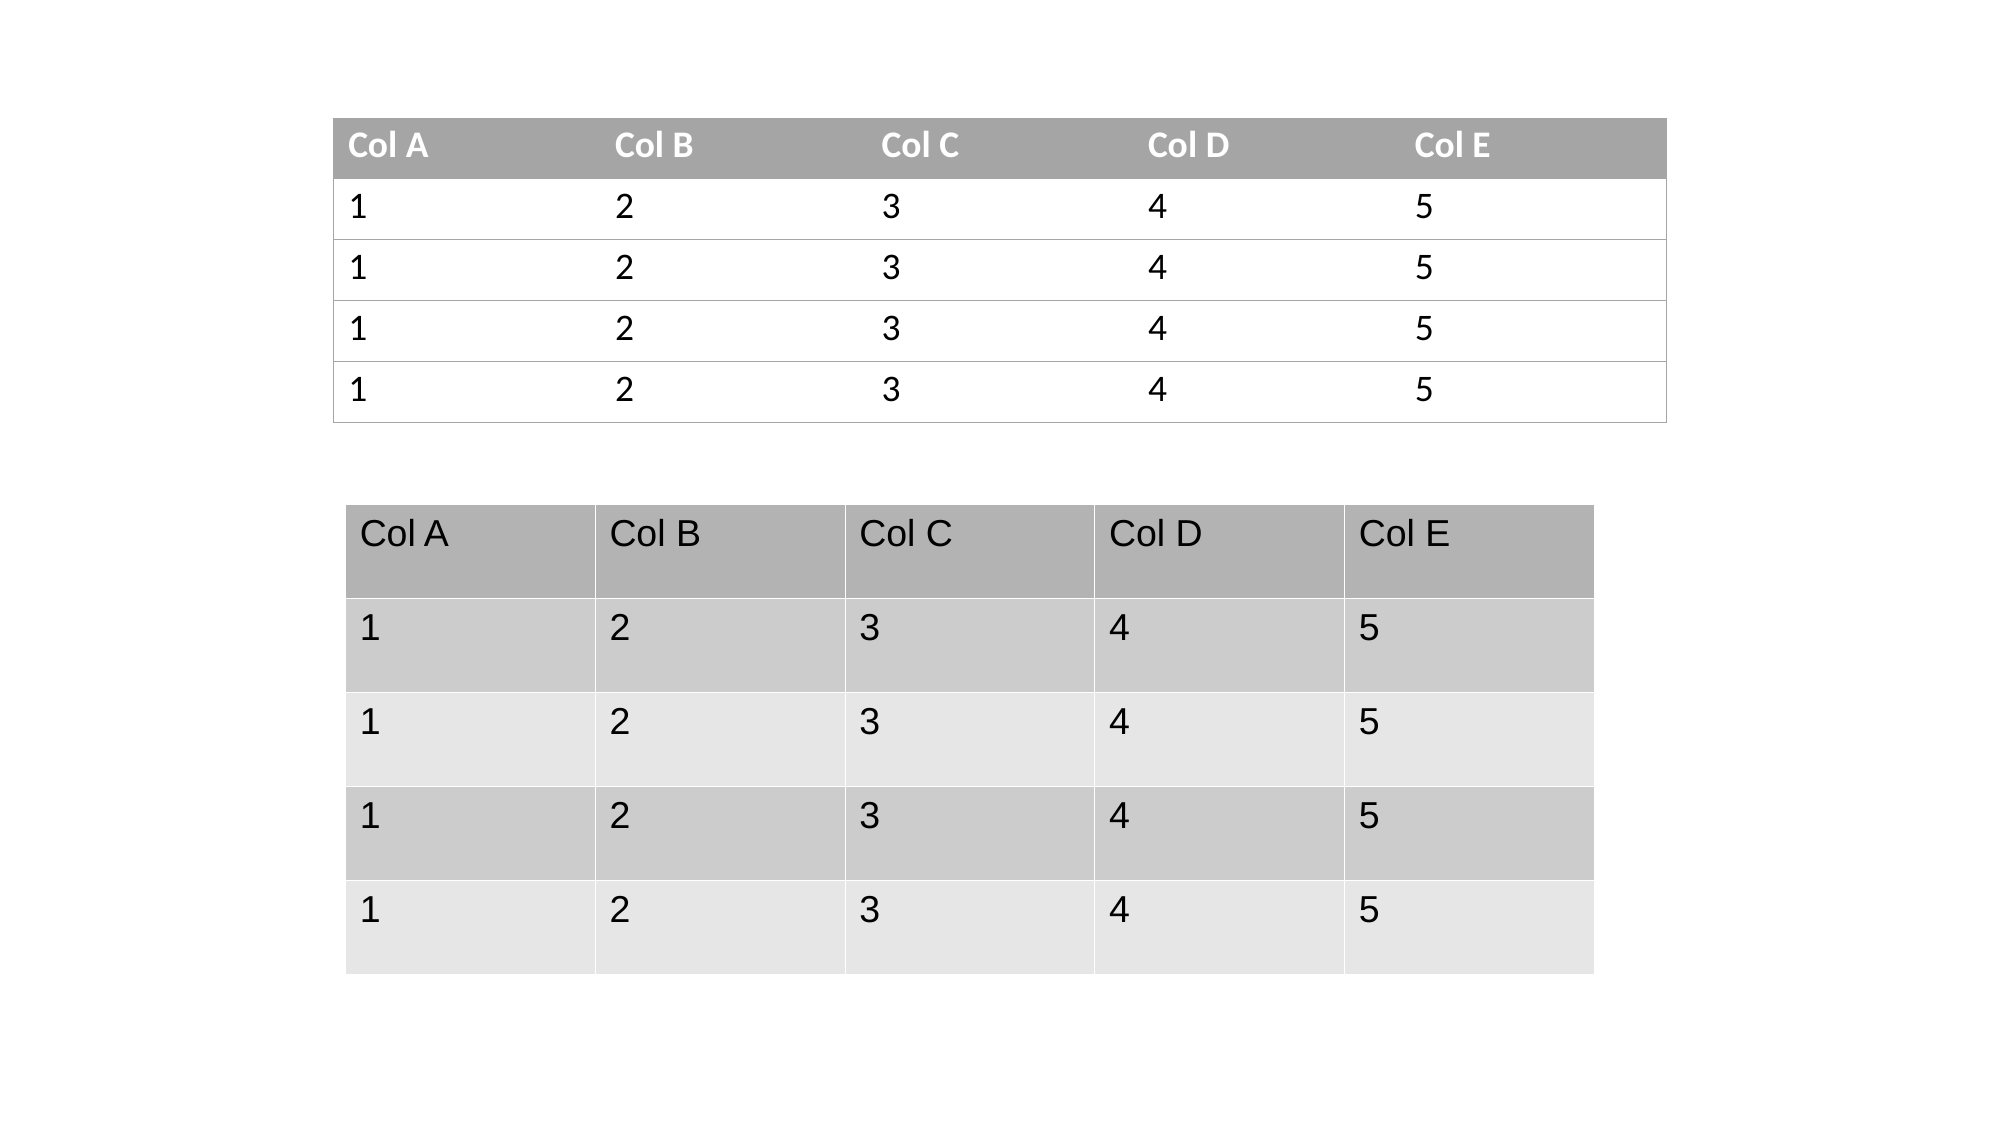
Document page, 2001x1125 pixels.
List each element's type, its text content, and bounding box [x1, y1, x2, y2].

table_cell 5 [1400, 362, 1666, 422]
table_cell 4 [1133, 179, 1400, 239]
table_cell 3 [867, 362, 1133, 422]
table_cell 4 [1095, 599, 1344, 692]
table_cell 2 [600, 179, 867, 239]
table_cell 4 [1095, 787, 1344, 880]
table_cell 4 [1133, 362, 1400, 422]
table_cell 1 [334, 240, 600, 300]
table_header Col E [1345, 505, 1594, 598]
table_cell 5 [1400, 301, 1666, 361]
table_cell 2 [596, 599, 845, 692]
table_cell 5 [1400, 179, 1666, 239]
table_cell 1 [334, 362, 600, 422]
table_cell 3 [846, 787, 1094, 880]
table_cell 4 [1133, 301, 1400, 361]
table_cell 2 [600, 301, 867, 361]
table_header Col A [334, 119, 600, 178]
table_cell 4 [1095, 881, 1344, 974]
table_cell 4 [1133, 240, 1400, 300]
table_header Col D [1095, 505, 1344, 598]
table_cell 4 [1095, 693, 1344, 786]
table_cell 2 [600, 362, 867, 422]
table_cell 1 [334, 179, 600, 239]
table_cell 3 [846, 599, 1094, 692]
table_cell 5 [1345, 881, 1594, 974]
table_cell 5 [1400, 240, 1666, 300]
table_header Col B [600, 119, 867, 178]
table_cell 2 [596, 787, 845, 880]
table_header Col D [1133, 119, 1400, 178]
table_header Col E [1400, 119, 1666, 178]
table_cell 2 [596, 881, 845, 974]
table_cell 1 [346, 693, 595, 786]
table_header Col C [867, 119, 1133, 178]
table_cell 5 [1345, 599, 1594, 692]
table_cell 1 [334, 301, 600, 361]
table_header Col A [346, 505, 595, 598]
table_cell 2 [596, 693, 845, 786]
table_cell 3 [846, 881, 1094, 974]
table_header Col B [596, 505, 845, 598]
table_cell 5 [1345, 693, 1594, 786]
table_cell 3 [867, 179, 1133, 239]
table_cell 1 [346, 881, 595, 974]
table_cell 1 [346, 599, 595, 692]
table_cell 3 [867, 301, 1133, 361]
table_cell 3 [846, 693, 1094, 786]
table_cell 2 [600, 240, 867, 300]
table_header Col C [846, 505, 1094, 598]
table_cell 1 [346, 787, 595, 880]
table_cell 5 [1345, 787, 1594, 880]
table_cell 3 [867, 240, 1133, 300]
